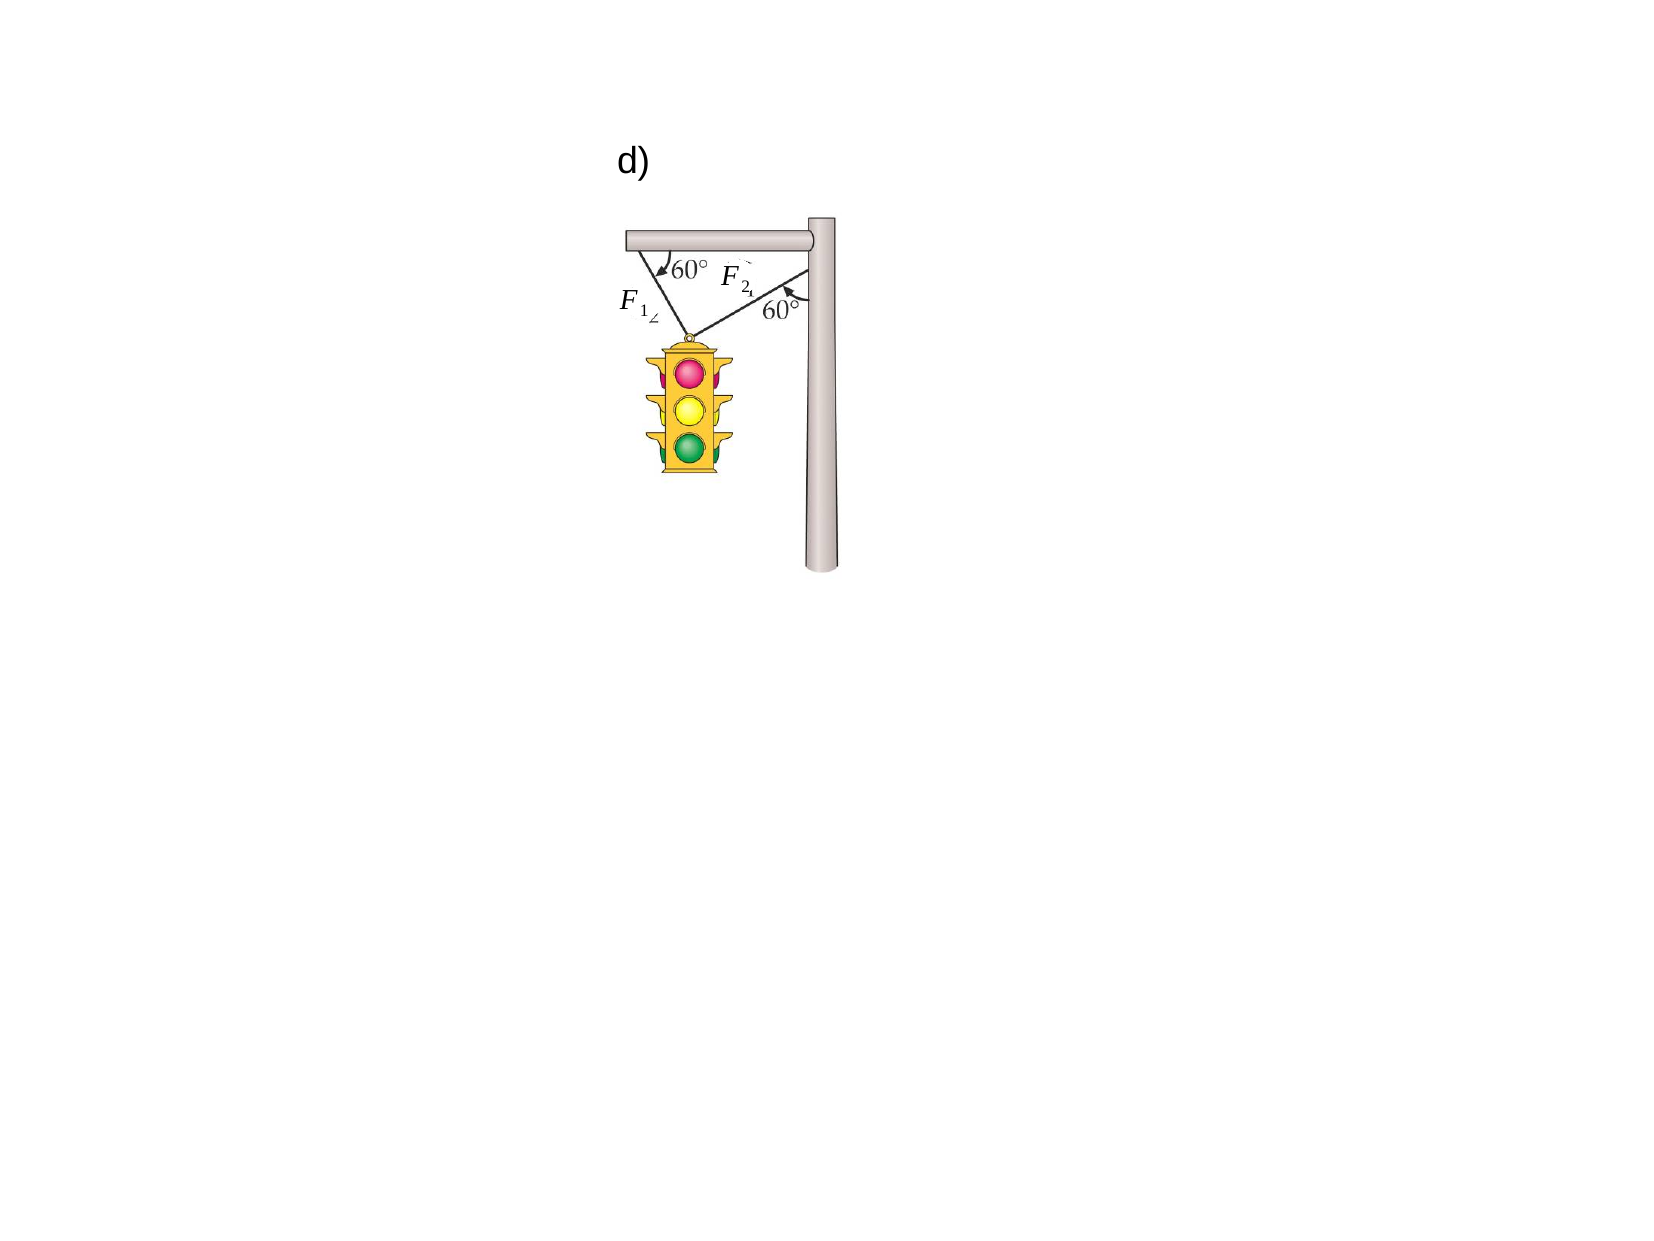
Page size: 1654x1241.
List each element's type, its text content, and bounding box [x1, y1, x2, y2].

text_box d) [602, 132, 666, 189]
chart [714, 259, 756, 297]
text_box [655, 287, 662, 315]
picture [612, 206, 851, 579]
chart [612, 283, 655, 320]
